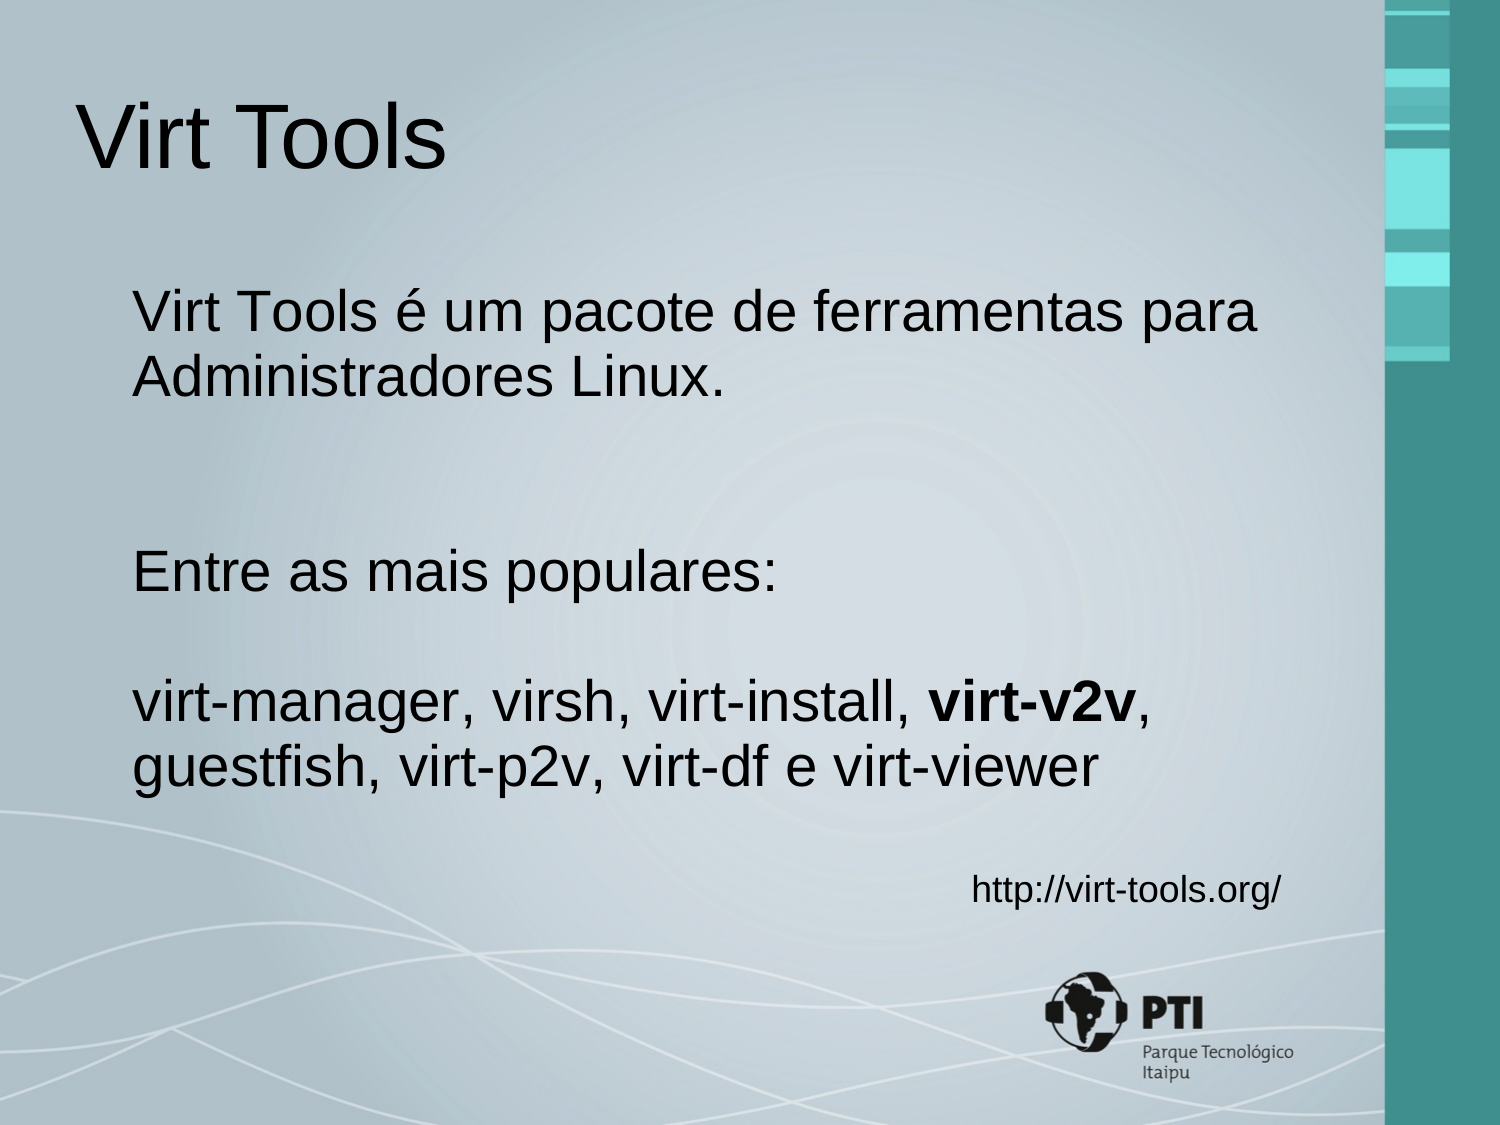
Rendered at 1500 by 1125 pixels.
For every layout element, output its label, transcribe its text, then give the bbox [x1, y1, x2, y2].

text_box http://virt-tools.org/ [956, 862, 1297, 923]
text_box Virt Tools é um pacote de ferramentas para Administradores Linux. Entre as mais populares: virt-manager, virsh, virt-install, virt-v2v, guestfish, virt-p2v, virt-df e virt-viewer [118, 271, 1288, 943]
title Virt Tools [74, 44, 1425, 232]
picture [0, 0, 1500, 1125]
